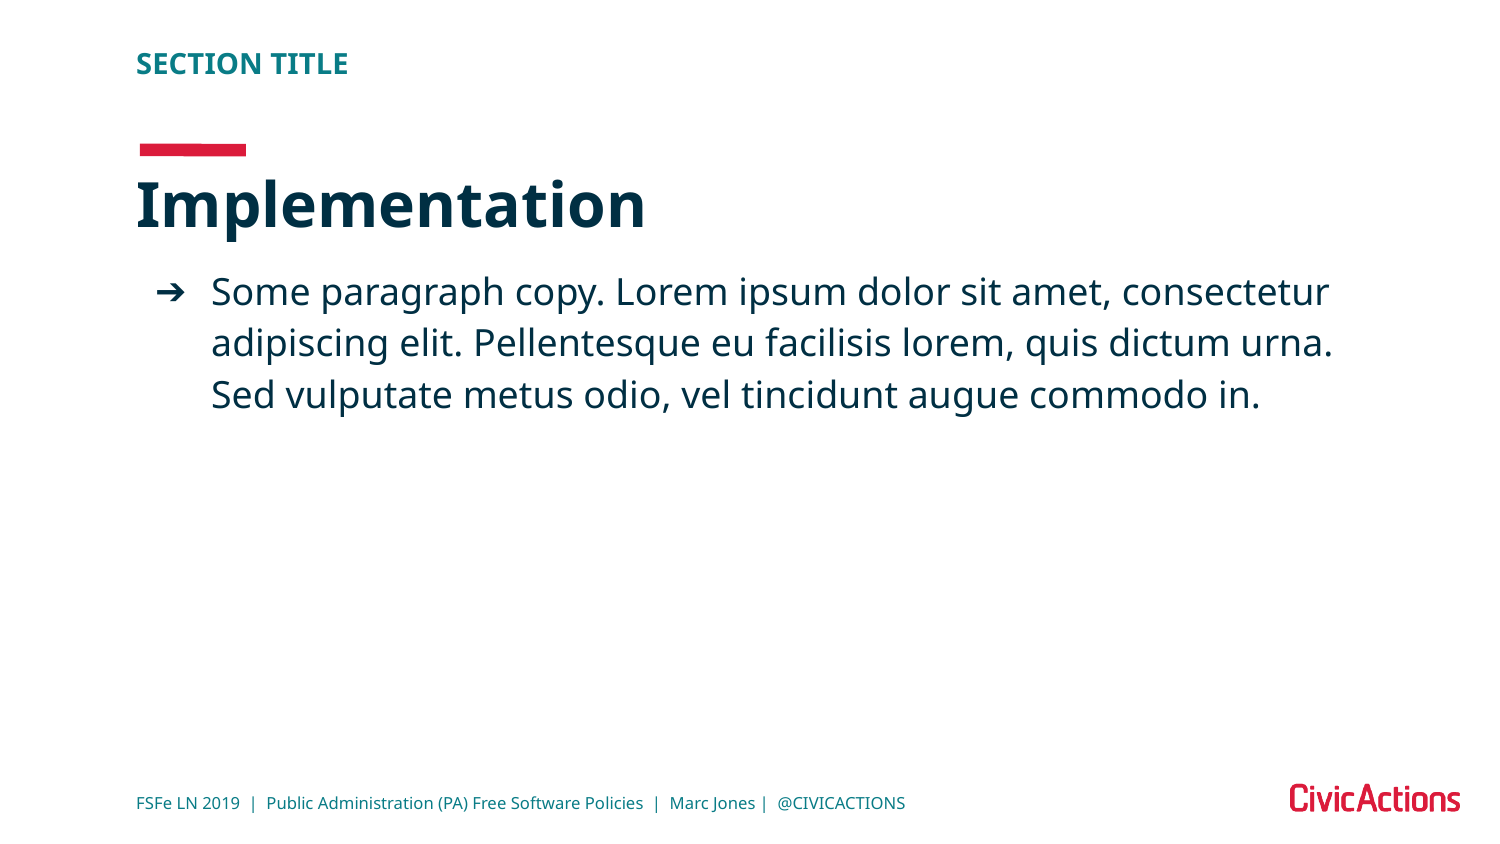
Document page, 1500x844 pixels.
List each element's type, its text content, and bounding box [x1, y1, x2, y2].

text_box FSFe LN 2019 | Public Administration (PA) Free Software Policies | Marc Jones | @CIVICACTIONS [121, 778, 1467, 817]
list Implementation Some paragraph copy. Lorem ipsum dolor sit amet, consectetur adipiscing elit. Pellentesque eu facilisis lorem, quis dictum urna. Sed vulputate metus odio, vel tincidunt augue commodo in. [121, 150, 1375, 750]
title SECTION TITLE [121, 30, 1375, 112]
